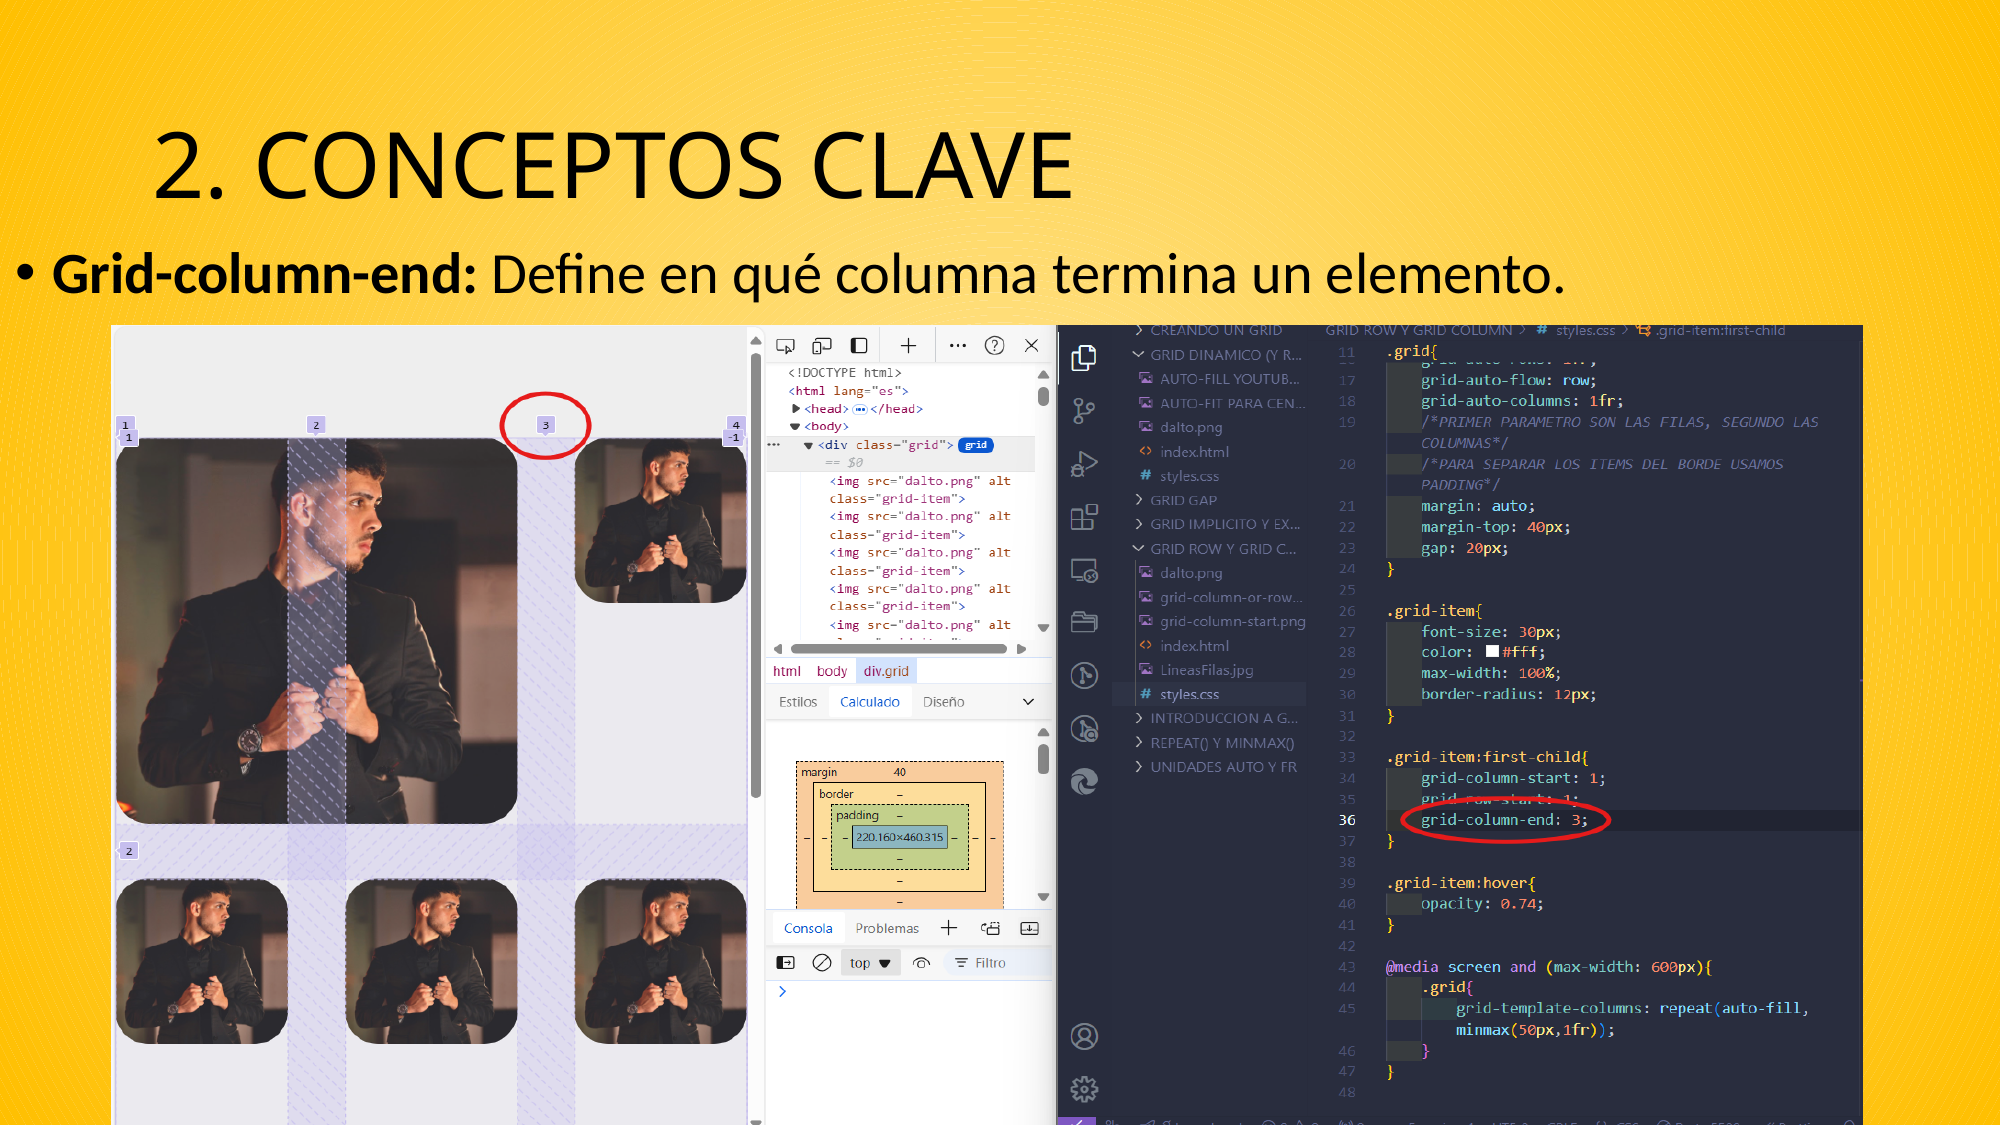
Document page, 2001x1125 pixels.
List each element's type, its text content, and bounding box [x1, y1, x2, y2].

title 2. CONCEPTOS CLAVE [137, 59, 1863, 236]
picture [111, 325, 1863, 1125]
list Grid-column-end: Define en qué columna termina un elemento. [0, 236, 2000, 1125]
